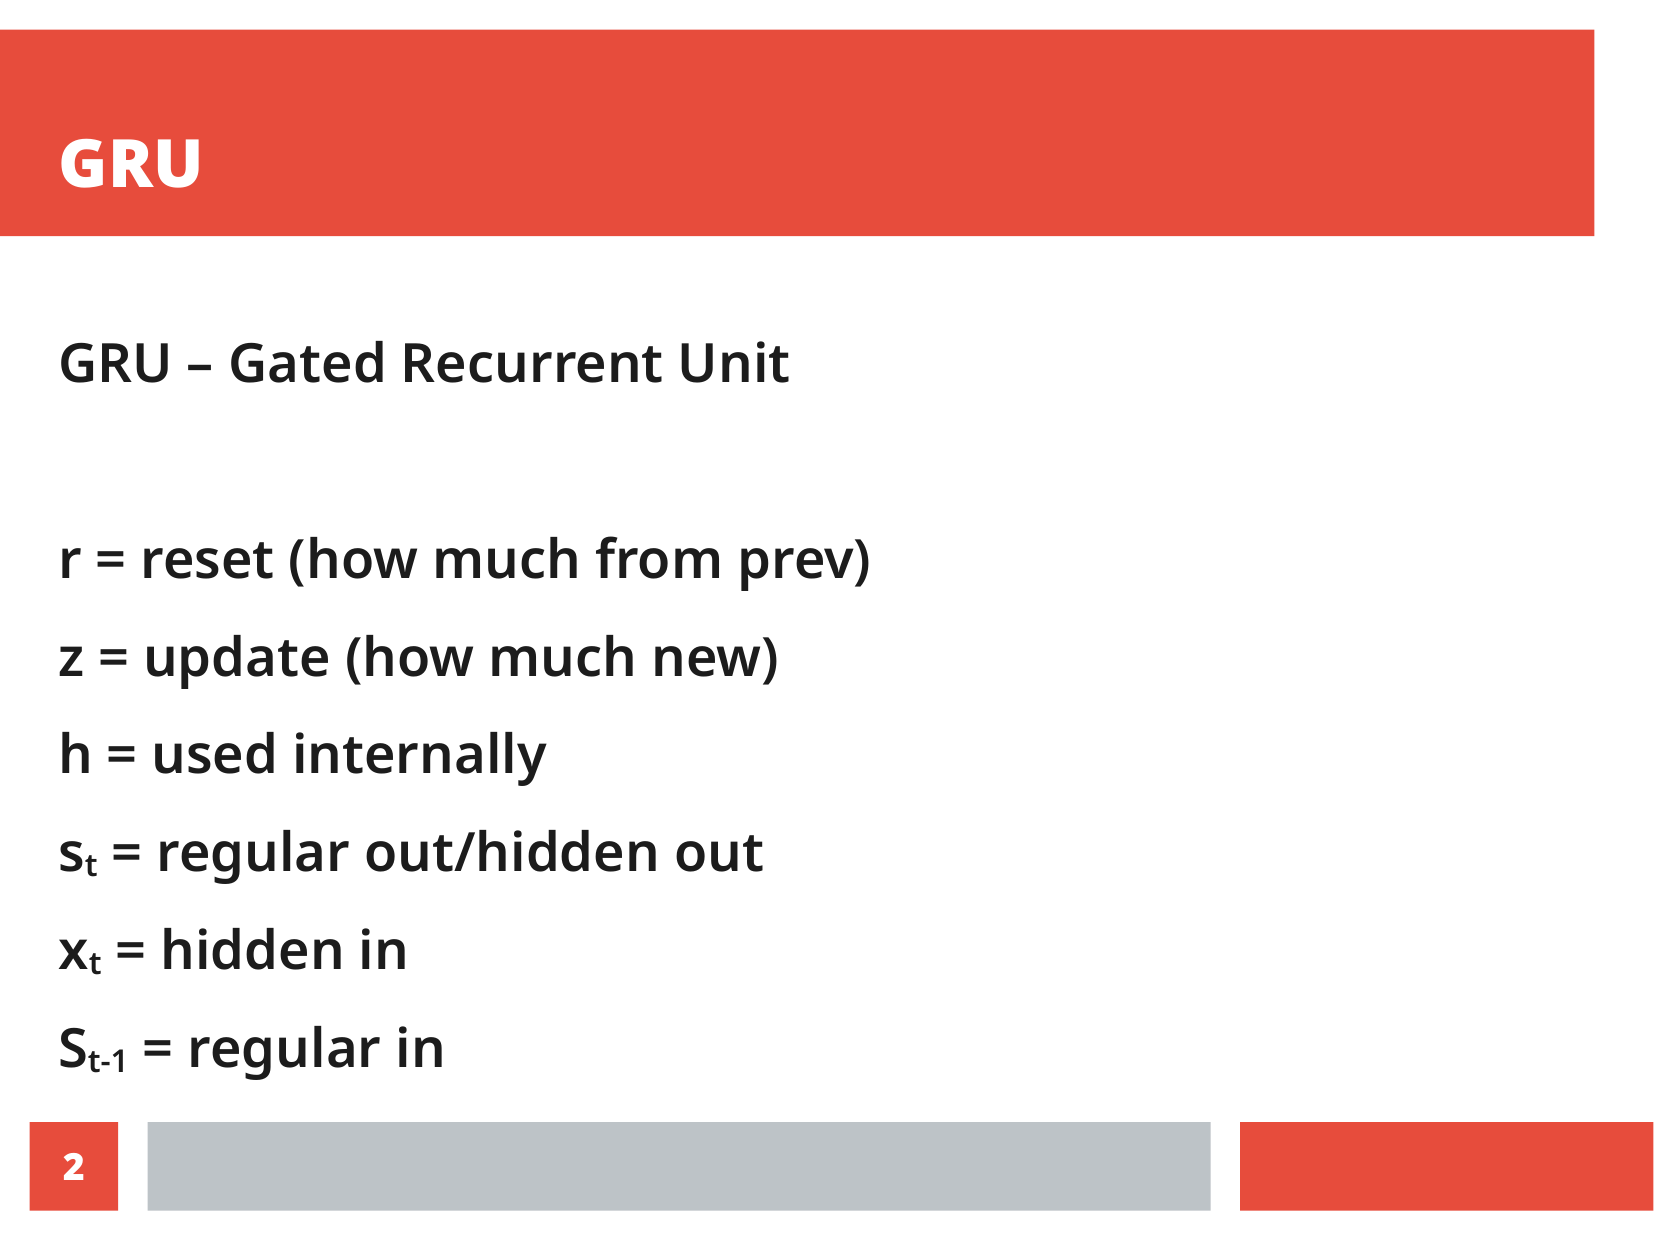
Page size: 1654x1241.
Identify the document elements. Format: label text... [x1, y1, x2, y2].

title GRU [59, 59, 1595, 207]
list GRU – Gated Recurrent Unit r = reset (how much from prev) z = update (how much new) h = used internally st = regular out/hidden out xt = hidden in St-1 = regular in [58, 324, 1565, 1093]
